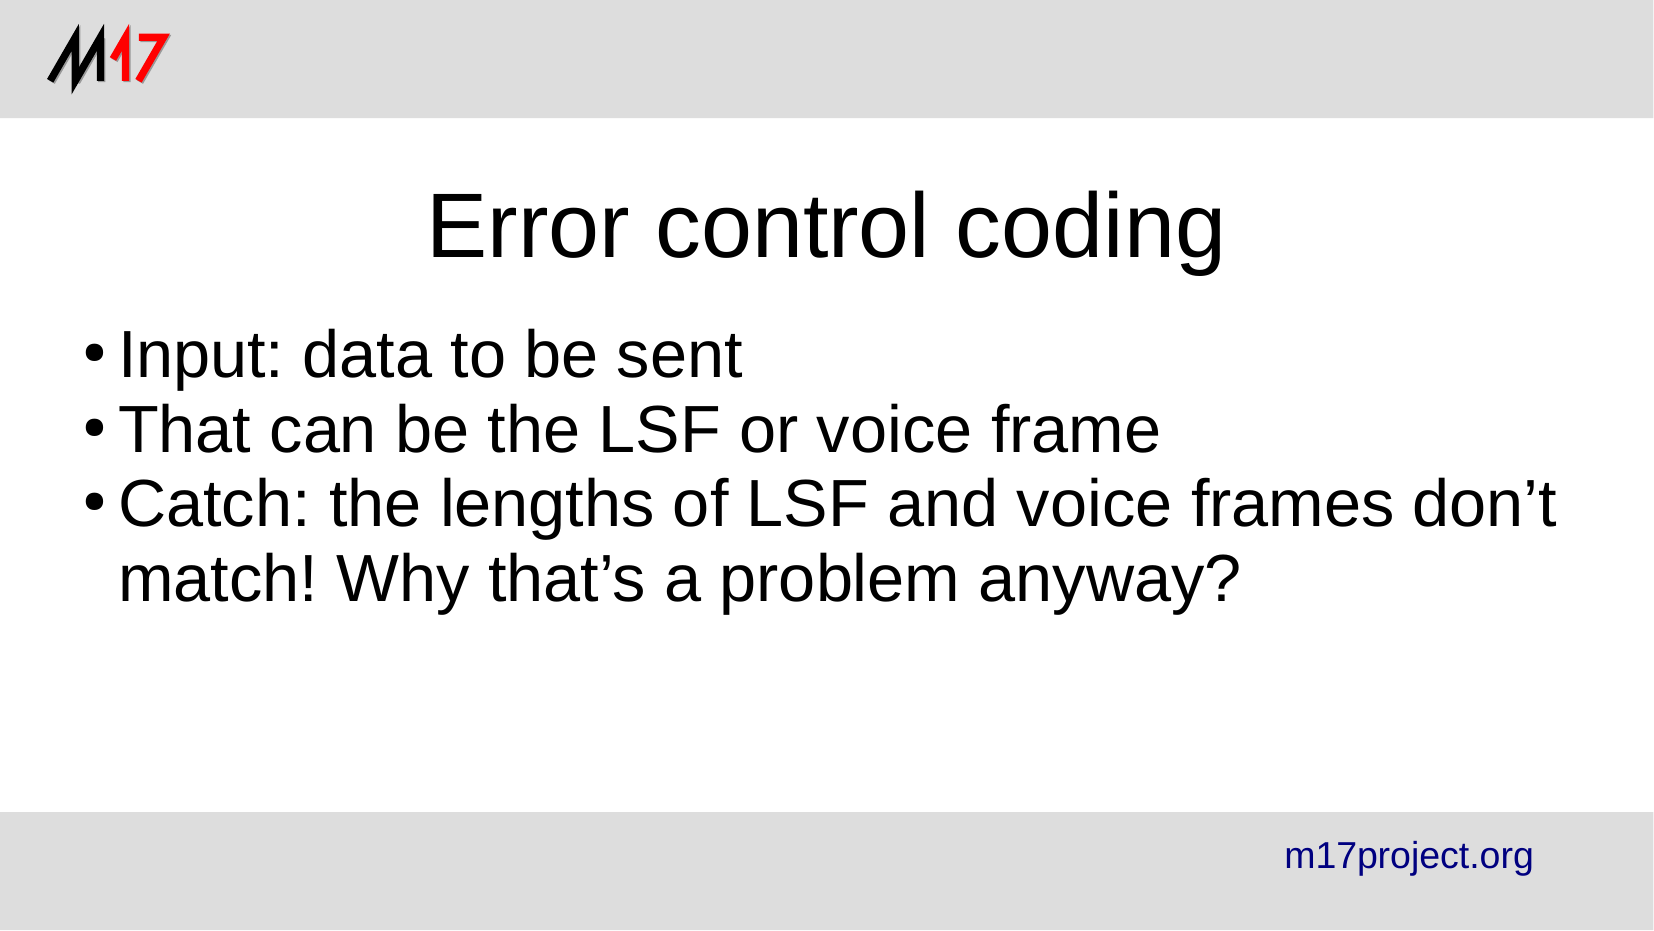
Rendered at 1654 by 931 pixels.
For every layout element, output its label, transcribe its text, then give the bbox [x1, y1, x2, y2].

text_box m17project.org [1269, 826, 1654, 897]
title Error control coding [82, 147, 1571, 303]
picture [39, 16, 178, 102]
text_box [0, 0, 1654, 119]
subtitle Input: data to be sent That can be the LSF or voice frame Catch: the lengths of LSF and voice frames don’t match! Why that’s a problem anyway? [82, 316, 1571, 812]
text_box [0, 812, 1654, 931]
